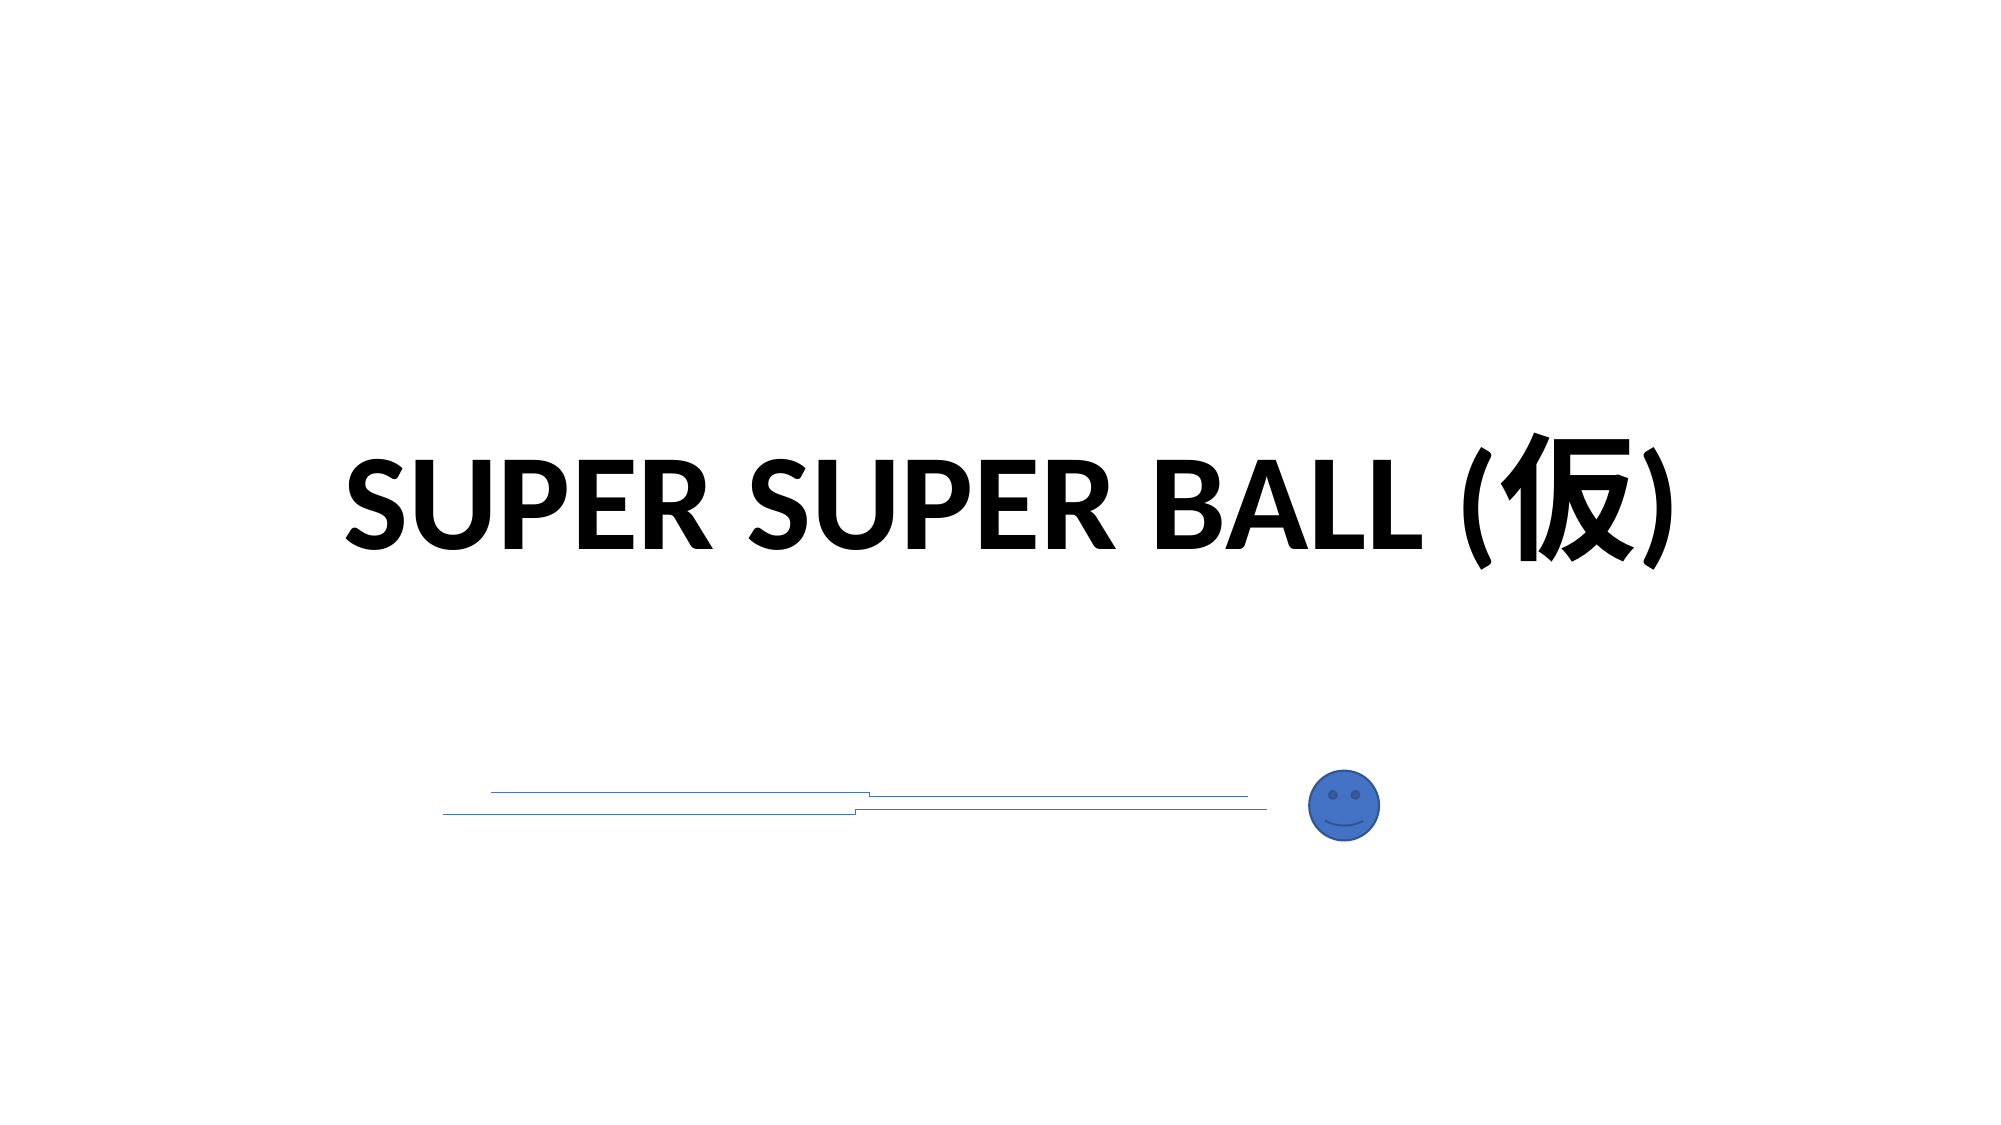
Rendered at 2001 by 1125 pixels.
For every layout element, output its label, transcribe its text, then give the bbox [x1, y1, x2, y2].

text_box SUPER SUPER BALL (仮) [88, 404, 1936, 585]
text_box [1309, 770, 1380, 841]
